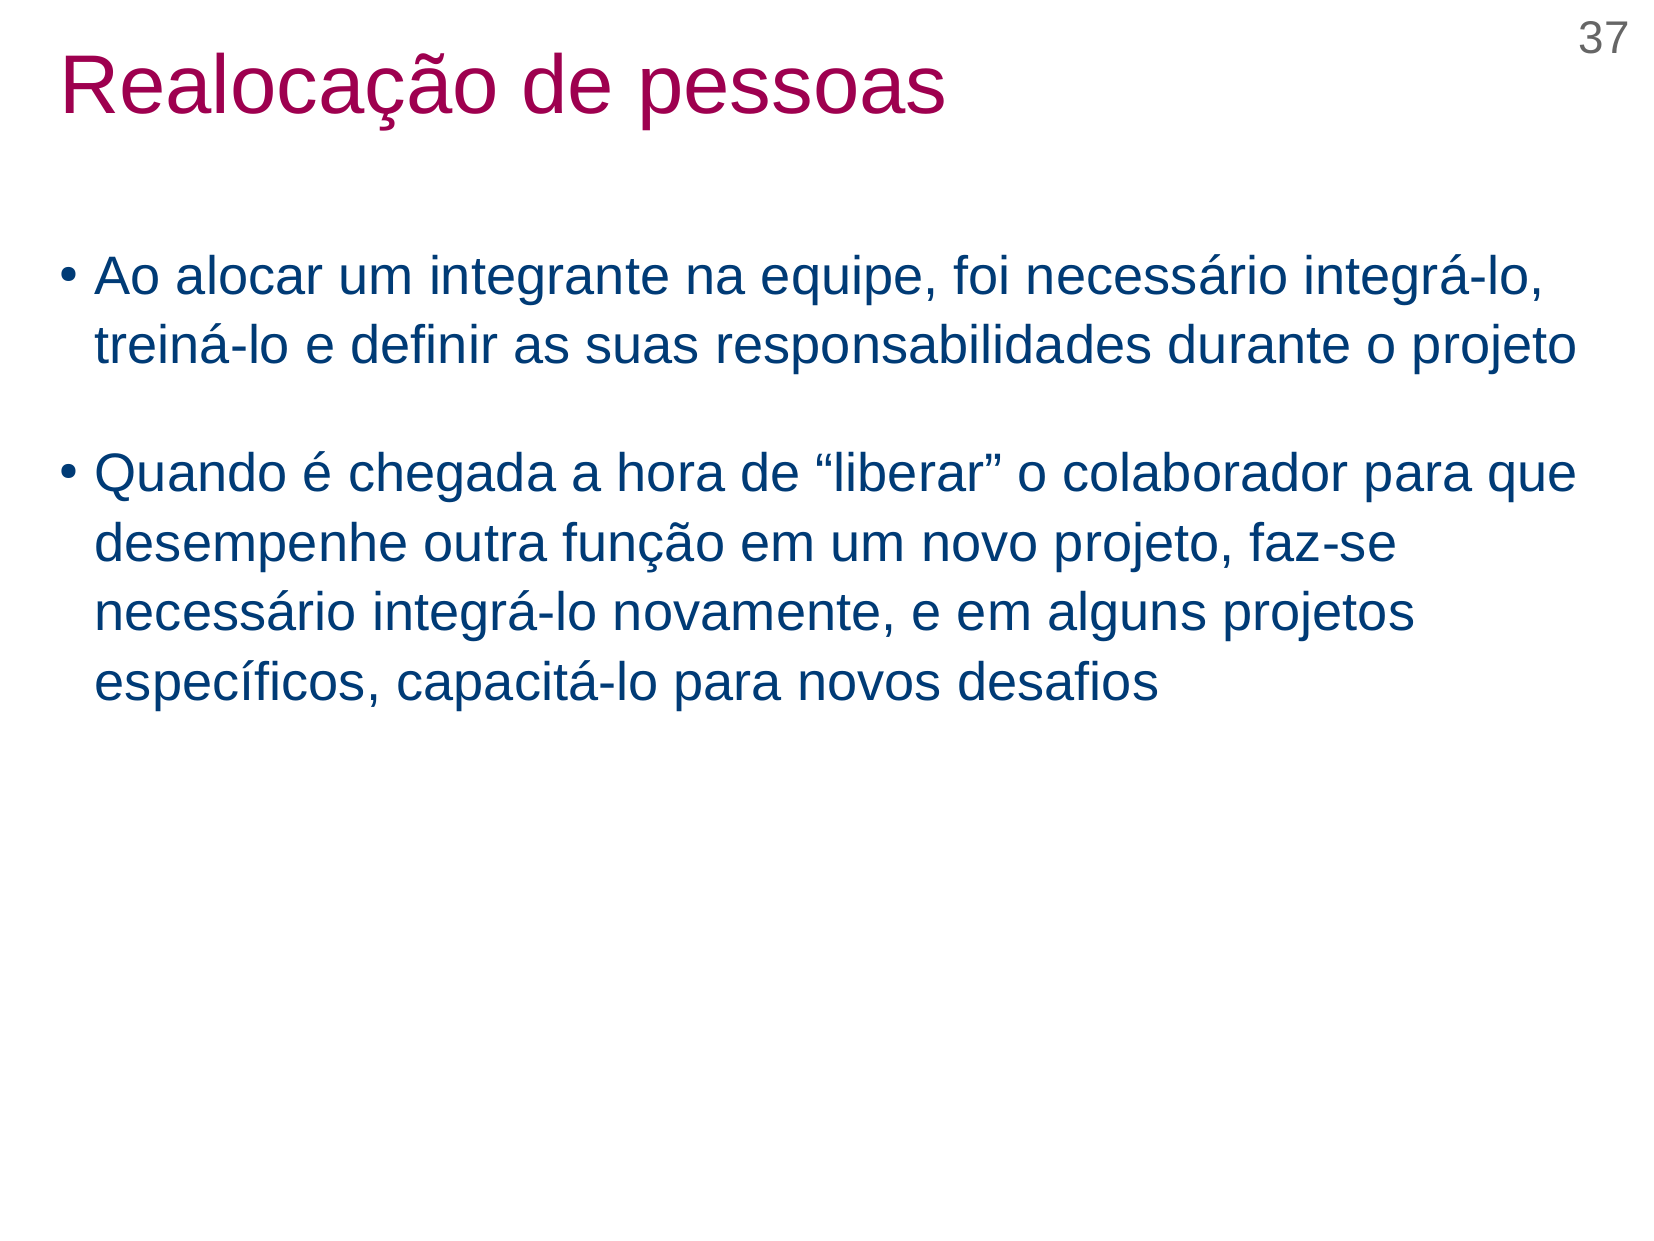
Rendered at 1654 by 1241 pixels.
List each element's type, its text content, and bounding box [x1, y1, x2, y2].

title Realocação de pessoas [59, 29, 1595, 148]
list Ao alocar um integrante na equipe, foi necessário integrá-lo, treiná-lo e definir as suas responsabilidades durante o projeto Quando é chegada a hora de “liberar” o colaborador para que desempenhe outra função em um novo projeto, faz-se necessário integrá-lo novamente, e em alguns projetos específicos, capacitá-lo para novos desafios [59, 236, 1595, 1211]
